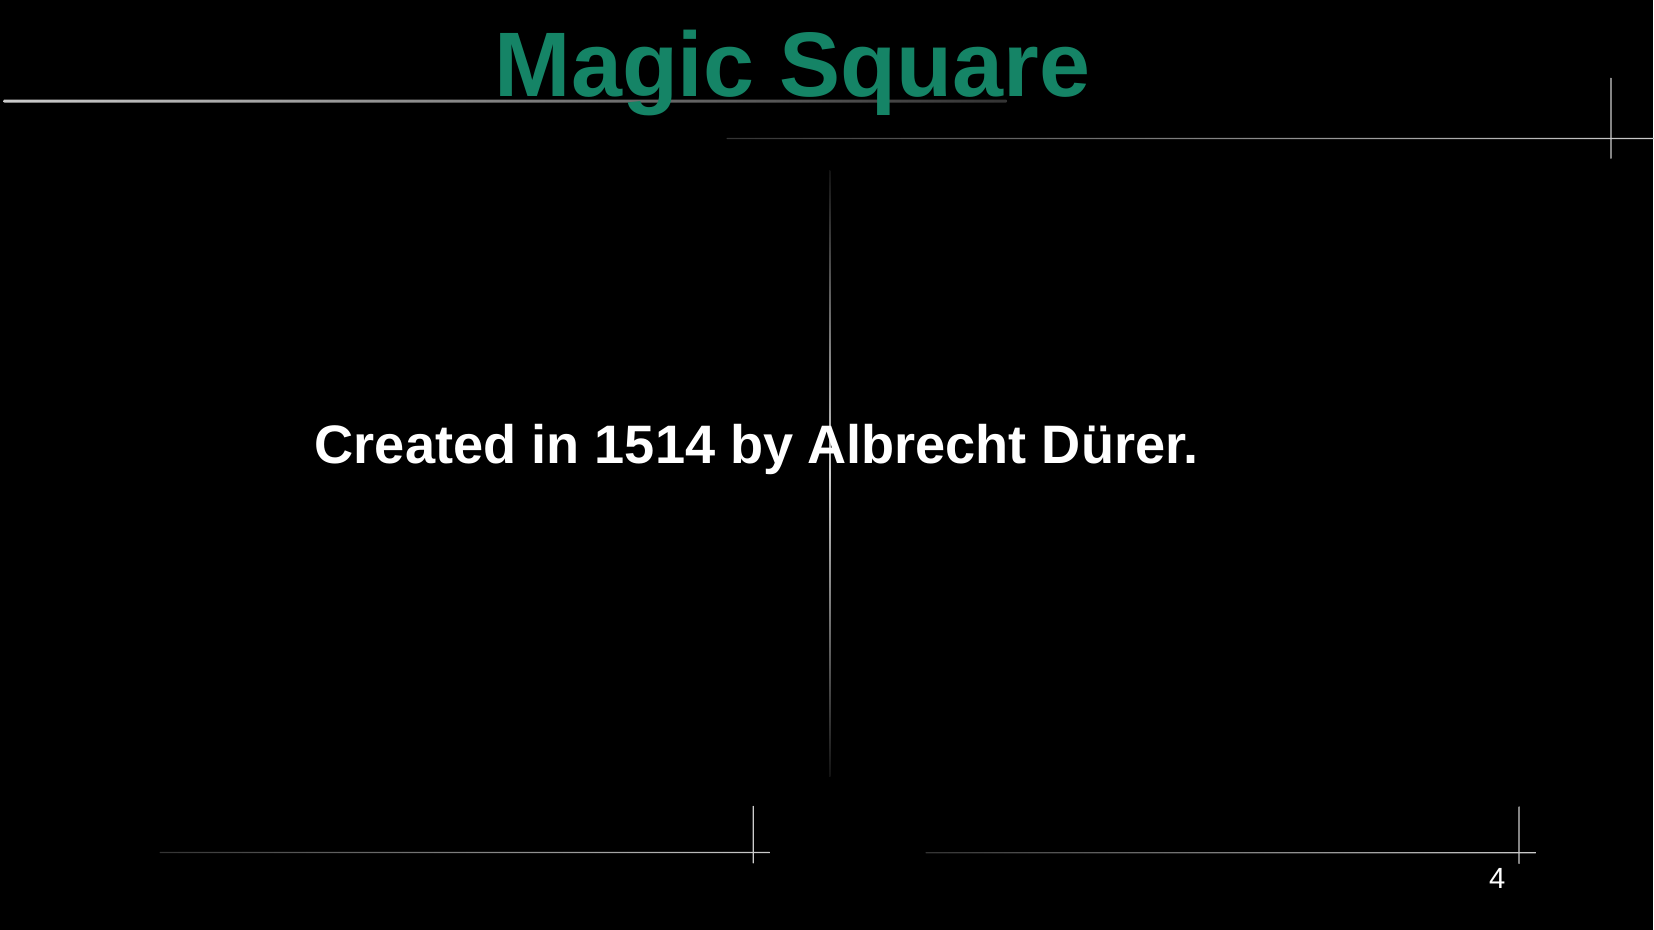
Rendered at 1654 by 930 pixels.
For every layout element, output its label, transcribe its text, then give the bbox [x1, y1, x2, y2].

title Magic Square [23, 11, 1588, 119]
text_box Created in 1514 by Albrecht Dürer. [300, 407, 1351, 563]
